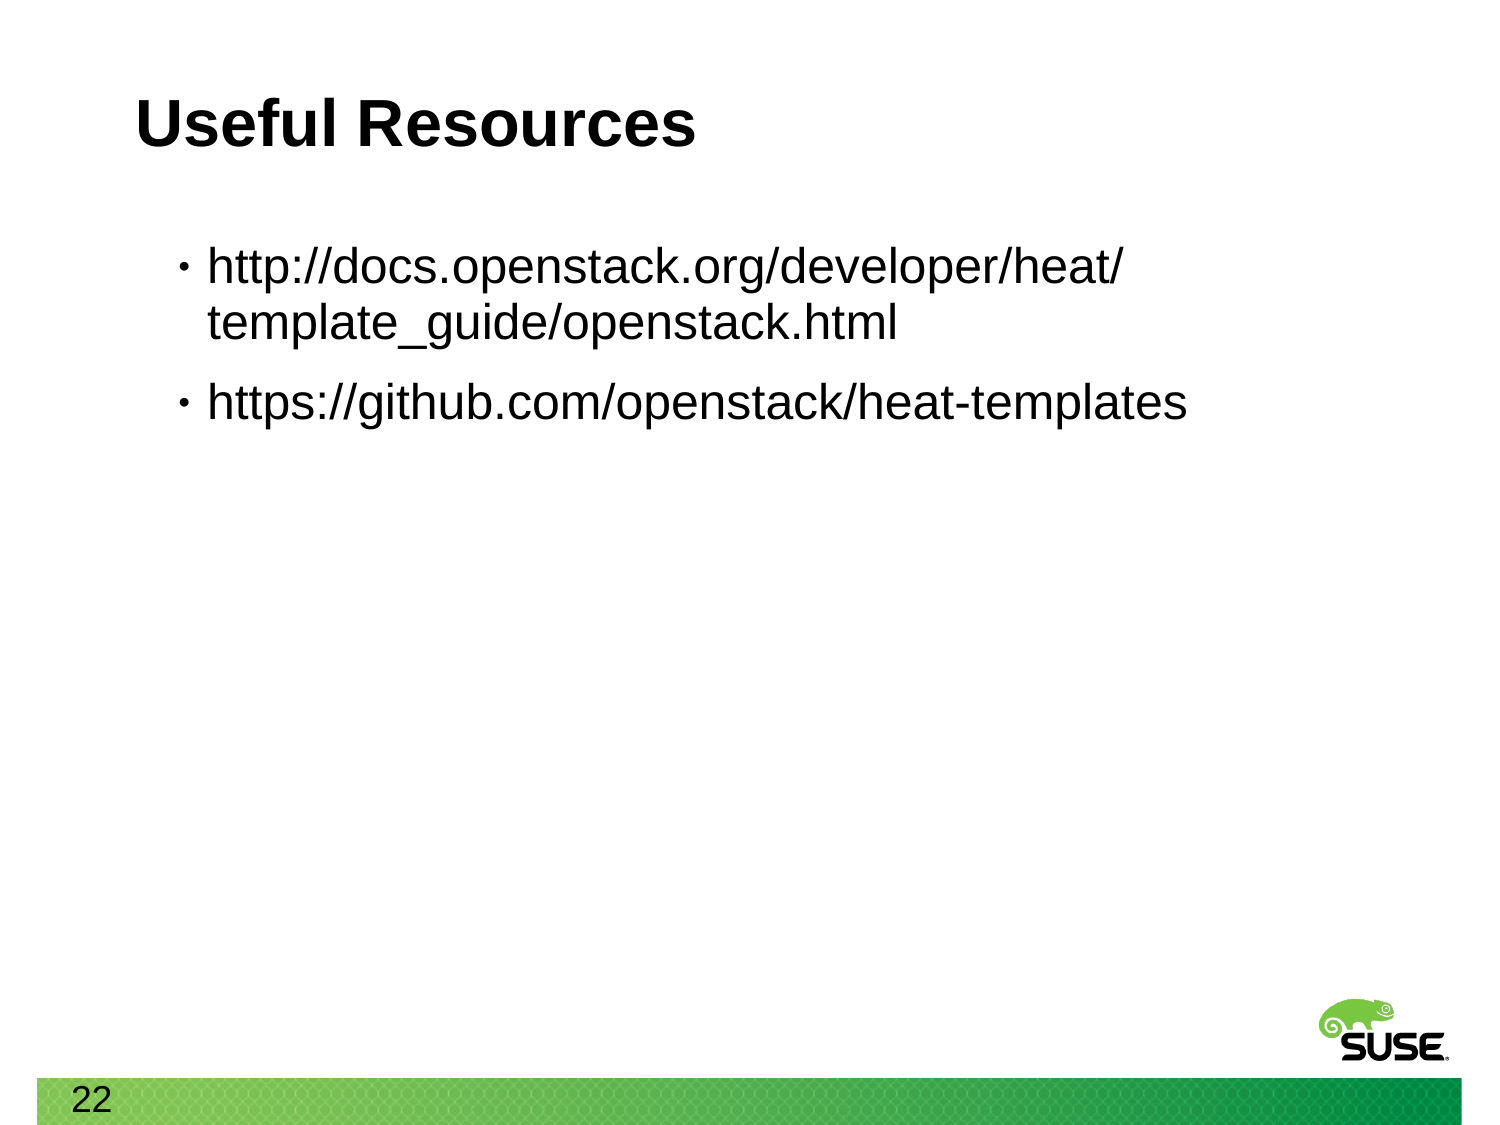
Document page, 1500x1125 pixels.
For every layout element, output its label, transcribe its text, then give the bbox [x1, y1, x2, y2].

picture [1319, 999, 1449, 1061]
picture [37, 1078, 1462, 1125]
list http://docs.openstack.org/developer/heat/template_guide/openstack.html https://github.com/openstack/heat-templates [135, 238, 1372, 982]
title Useful Resources [135, 41, 1372, 204]
